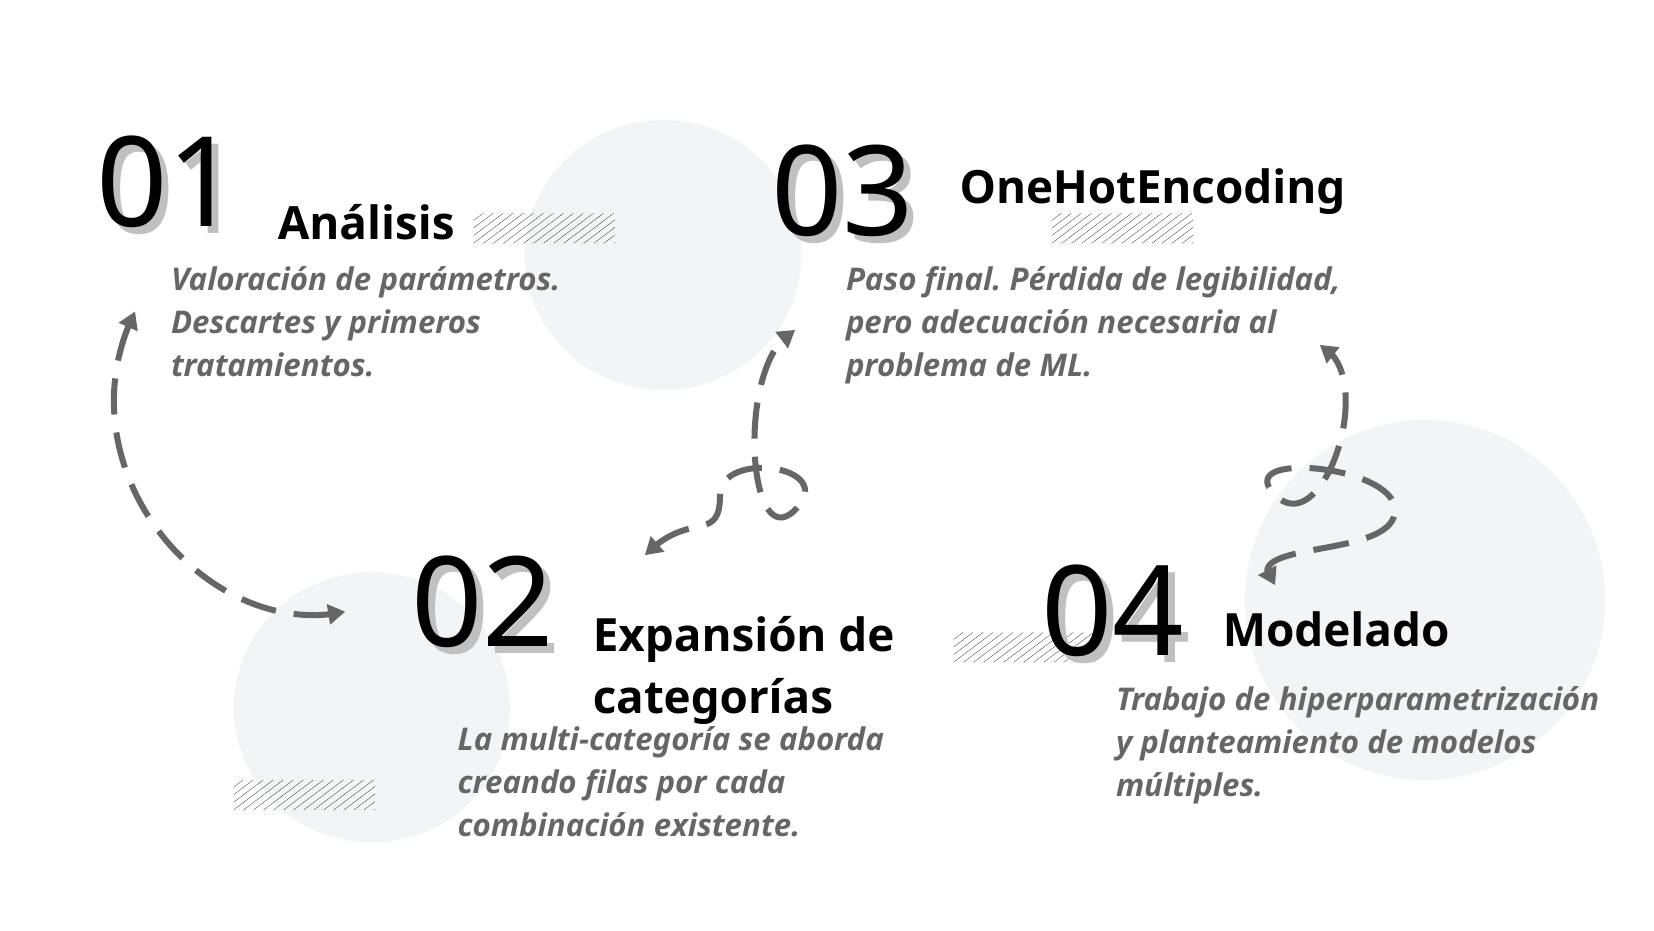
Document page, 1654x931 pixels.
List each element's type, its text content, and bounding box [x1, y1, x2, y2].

text_box 02 [396, 505, 577, 691]
text_box 04 [1026, 514, 1207, 701]
text_box Análisis [263, 182, 562, 318]
text_box La multi-categoría se aborda creando filas por cada combinación existente. [442, 709, 968, 896]
text_box Expansión de categorías [578, 595, 975, 815]
text_box 01 [81, 85, 262, 271]
text_box Trabajo de hiperparametrización y planteamiento de modelos múltiples. [1101, 670, 1627, 856]
text_box Valoración de parámetros. Descartes y primeros tratamientos. [156, 250, 682, 436]
text_box 03 [756, 94, 937, 281]
text_box Paso final. Pérdida de legibilidad, pero adecuación necesaria al problema de ML. [831, 250, 1357, 436]
text_box OneHotEncoding [944, 147, 1454, 342]
text_box Modelado [1208, 590, 1506, 735]
